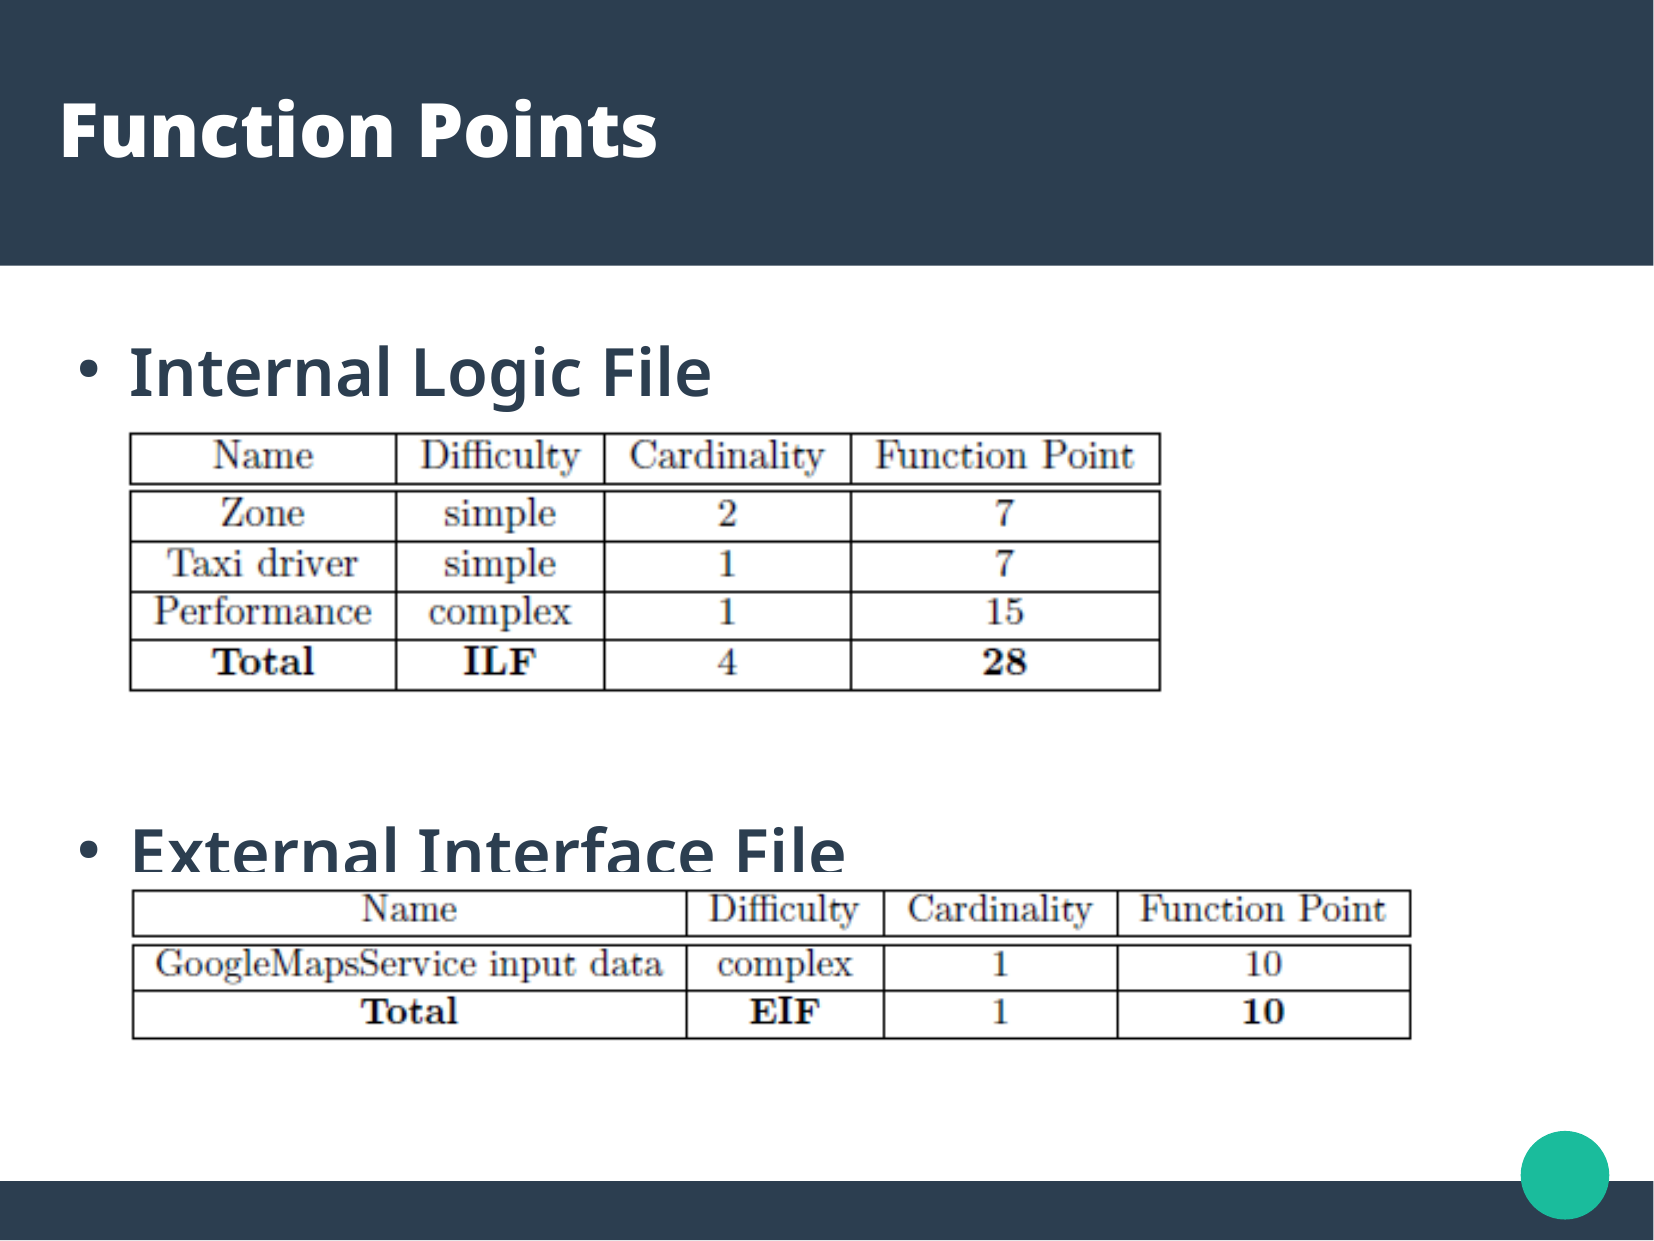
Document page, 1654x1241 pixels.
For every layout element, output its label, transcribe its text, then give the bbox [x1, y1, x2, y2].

list Internal Logic File External Interface File [59, 324, 1595, 1152]
picture [118, 414, 1212, 721]
title Function Points [59, 49, 1595, 207]
picture [119, 872, 1437, 1063]
